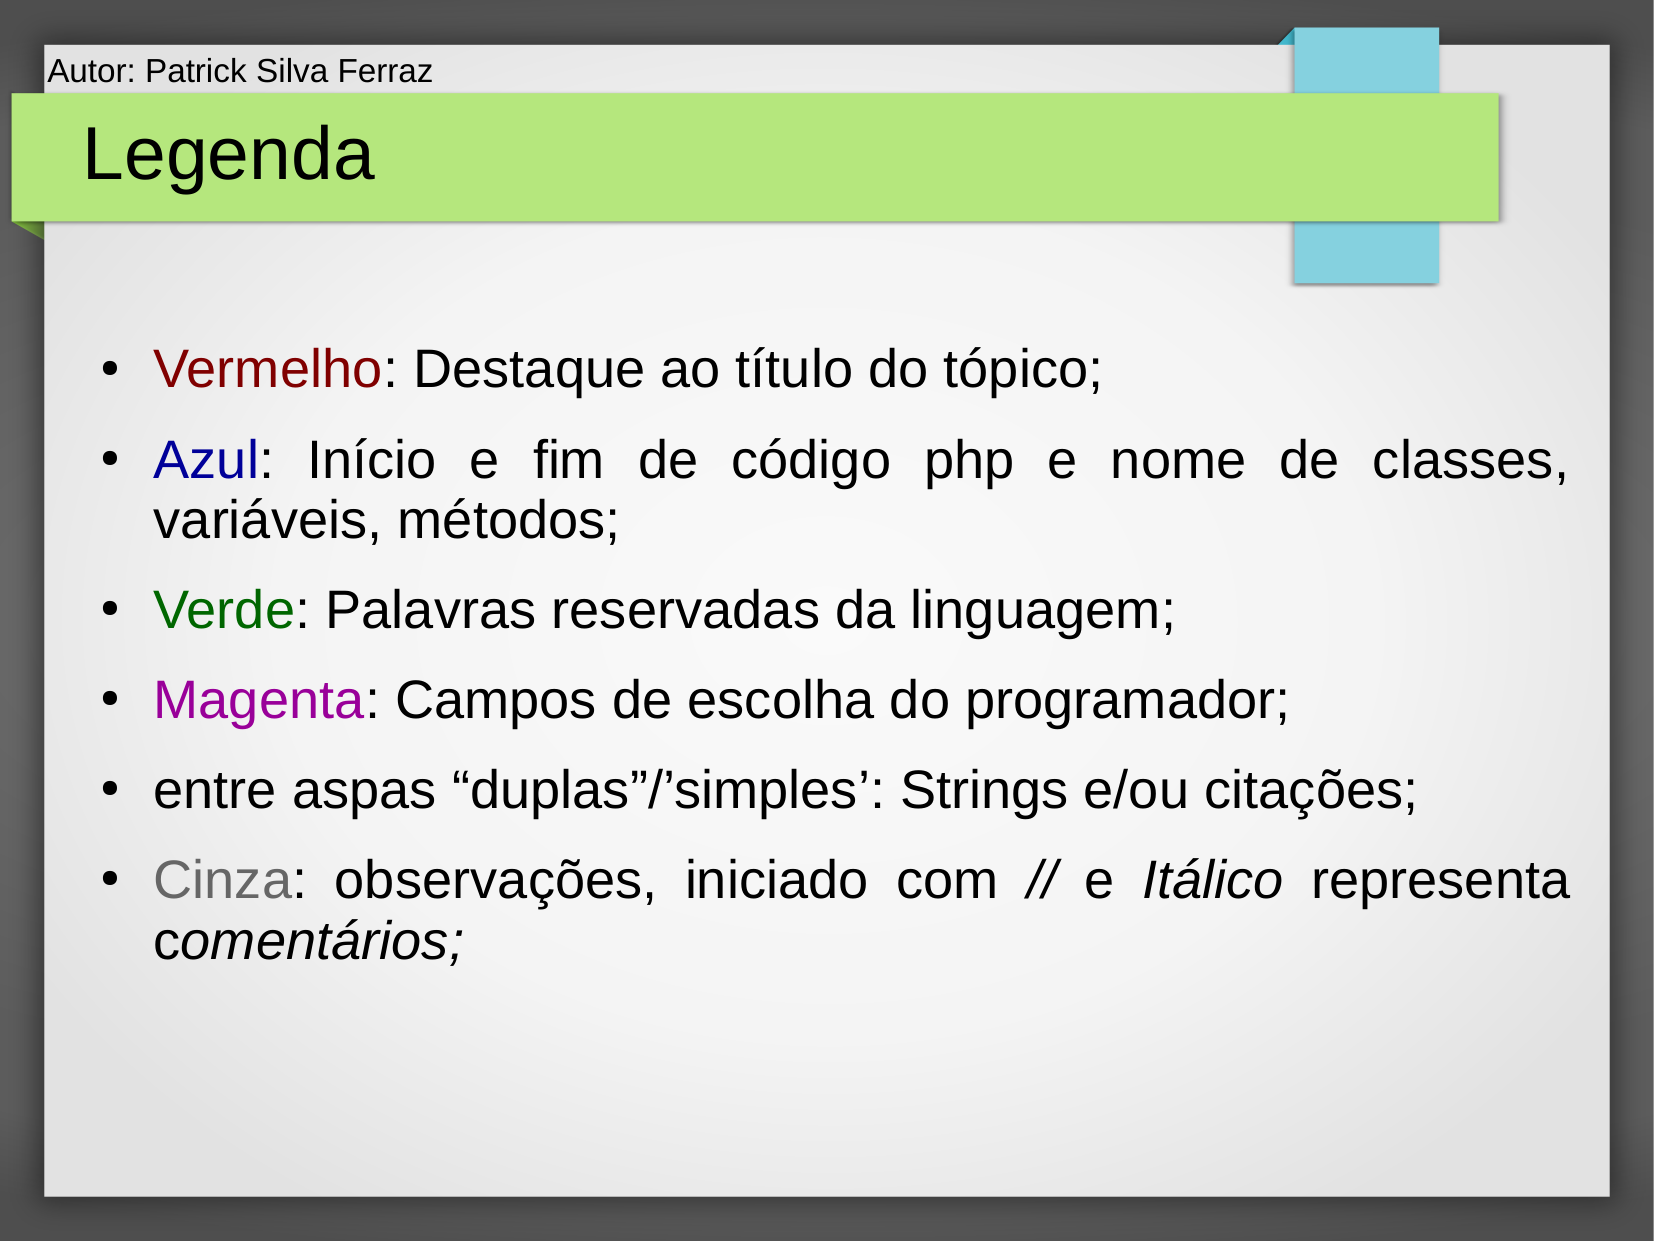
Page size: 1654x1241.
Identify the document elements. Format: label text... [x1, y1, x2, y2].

picture [0, 0, 1654, 1241]
text_box Autor: Patrick Silva Ferraz [47, 47, 876, 95]
list Vermelho: Destaque ao título do tópico; Azul: Início e fim de código php e nome de classes, variáveis, métodos; Verde: Palavras reservadas da linguagem; Magenta: Campos de escolha do programador; entre aspas “duplas”/’simples’: Strings e/ou citações; Cinza: observações, iniciado com // e Itálico representa comentários; [82, 295, 1571, 1015]
title Legenda [82, 94, 1264, 213]
